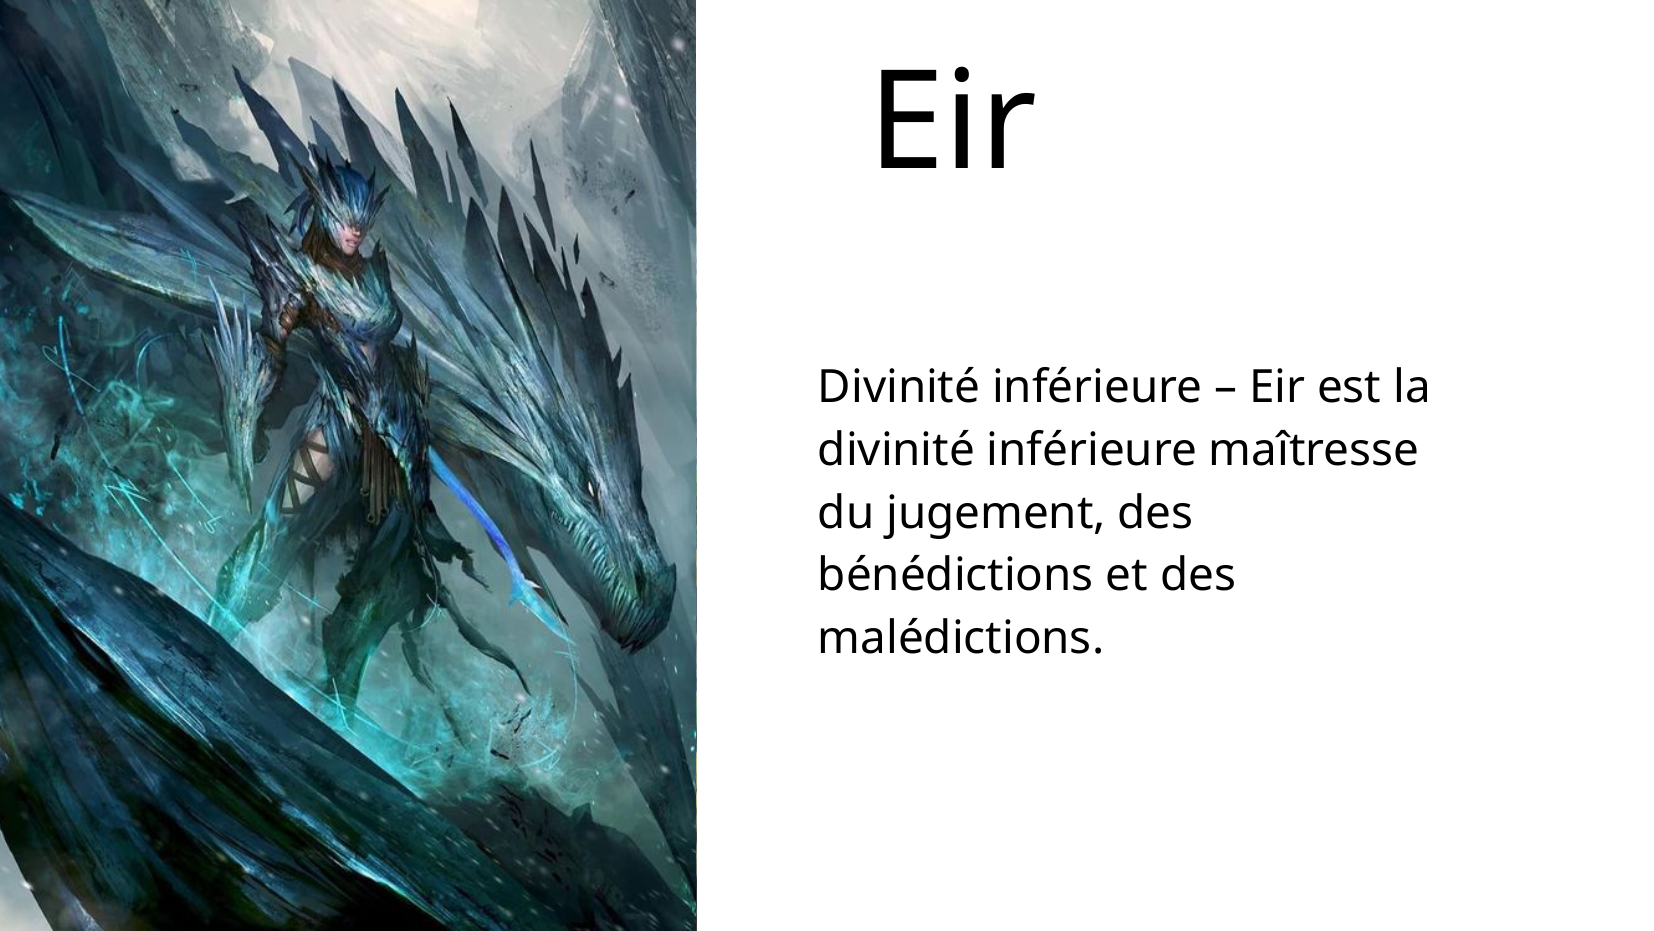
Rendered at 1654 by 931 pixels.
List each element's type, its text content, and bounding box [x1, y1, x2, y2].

picture [0, 0, 697, 931]
text_box Divinité inférieure – Eir est la divinité inférieure maîtresse du jugement, des bénédictions et des malédictions. [803, 346, 1489, 591]
title Eir [697, 14, 1571, 216]
